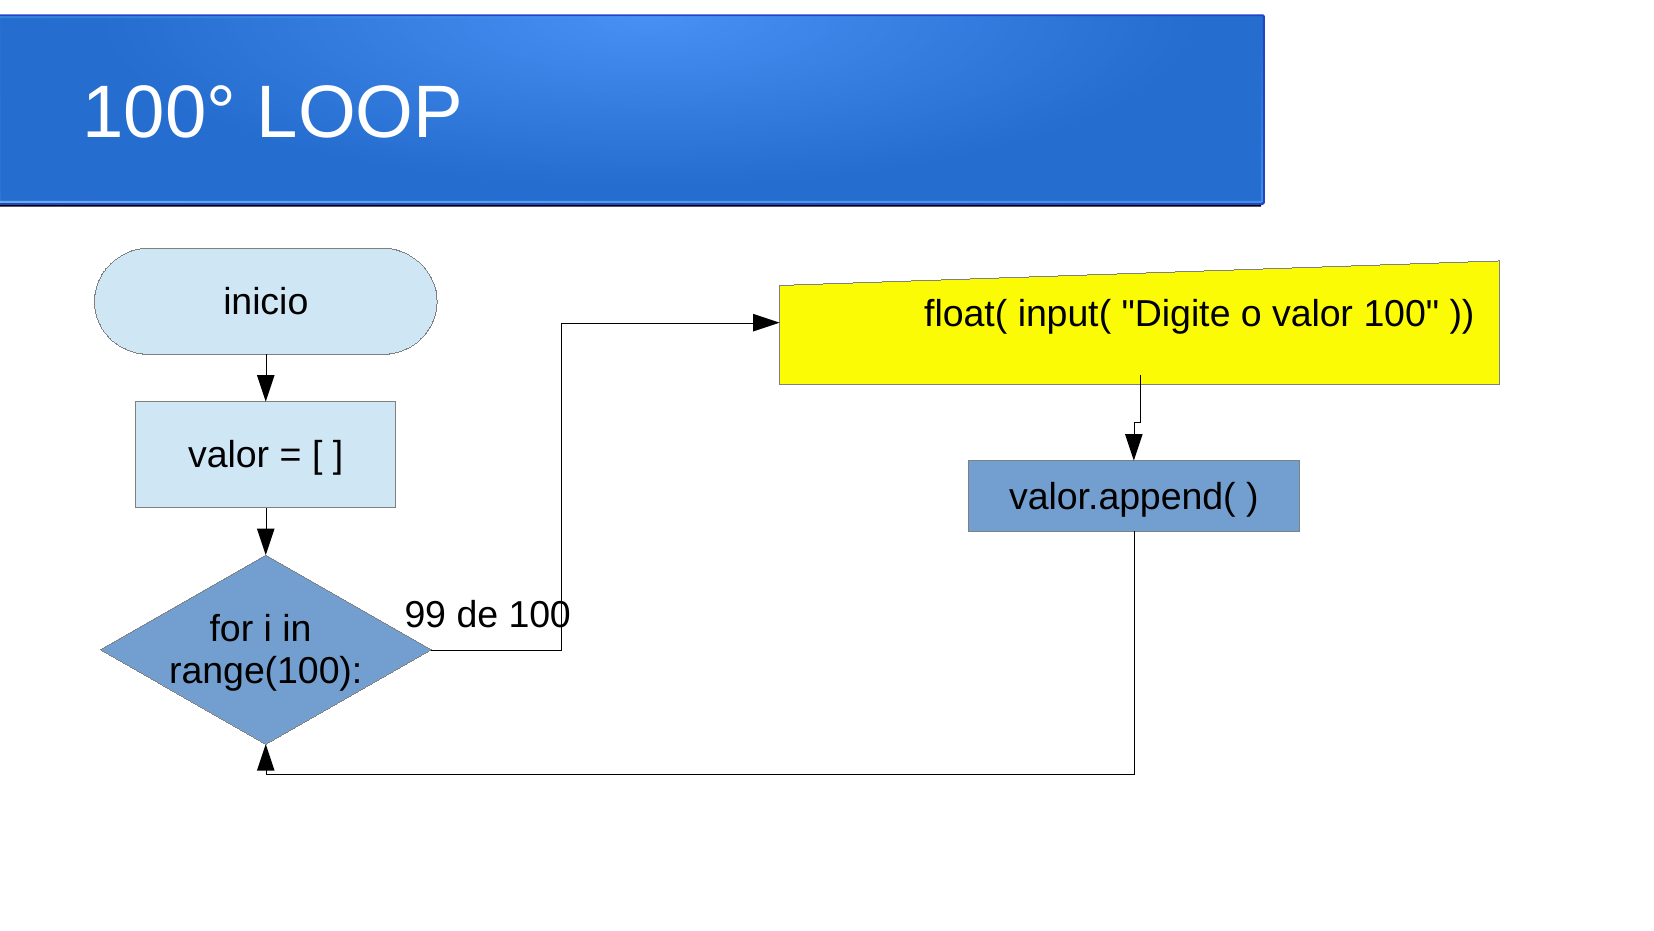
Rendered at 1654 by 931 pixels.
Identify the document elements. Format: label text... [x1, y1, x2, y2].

text_box valor.append( ) [968, 460, 1300, 532]
text_box float( input( "Digite o valor 100" )) [779, 260, 1500, 385]
text_box 99 de 100 [389, 586, 615, 686]
title 100° LOOP [82, 35, 1235, 189]
text_box valor = [ ] [135, 401, 396, 508]
text_box for i in range(100): [100, 555, 432, 745]
text_box inicio [94, 248, 438, 355]
